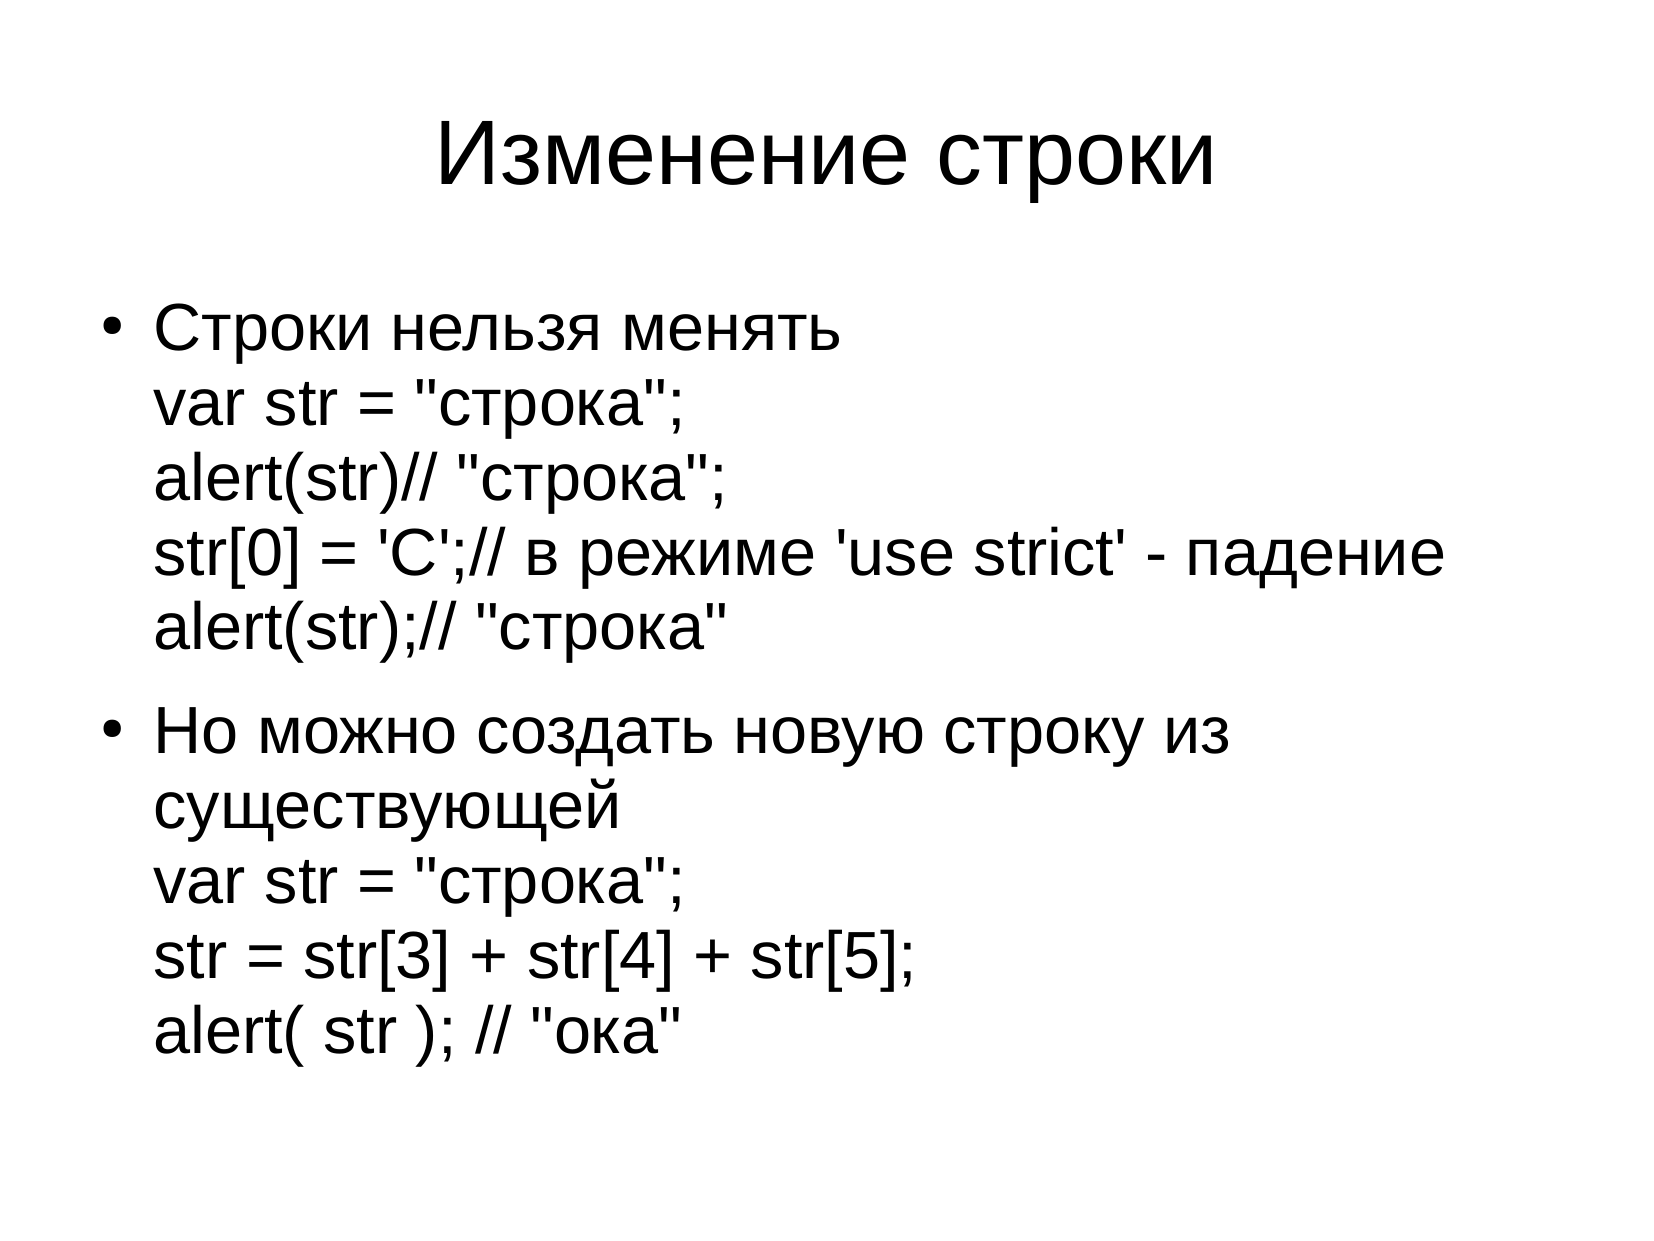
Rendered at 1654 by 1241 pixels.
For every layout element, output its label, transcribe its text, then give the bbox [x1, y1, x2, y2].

title Изменение строки [82, 49, 1571, 257]
list Строки нельзя менять var str = "строка"; alert(str)// "строка"; str[0] = 'С';// в режиме 'use strict' - падение alert(str);// "строка" Но можно создать новую строку из существующей var str = "строка"; str = str[3] + str[4] + str[5]; alert( str ); // "ока" [82, 290, 1571, 1109]
